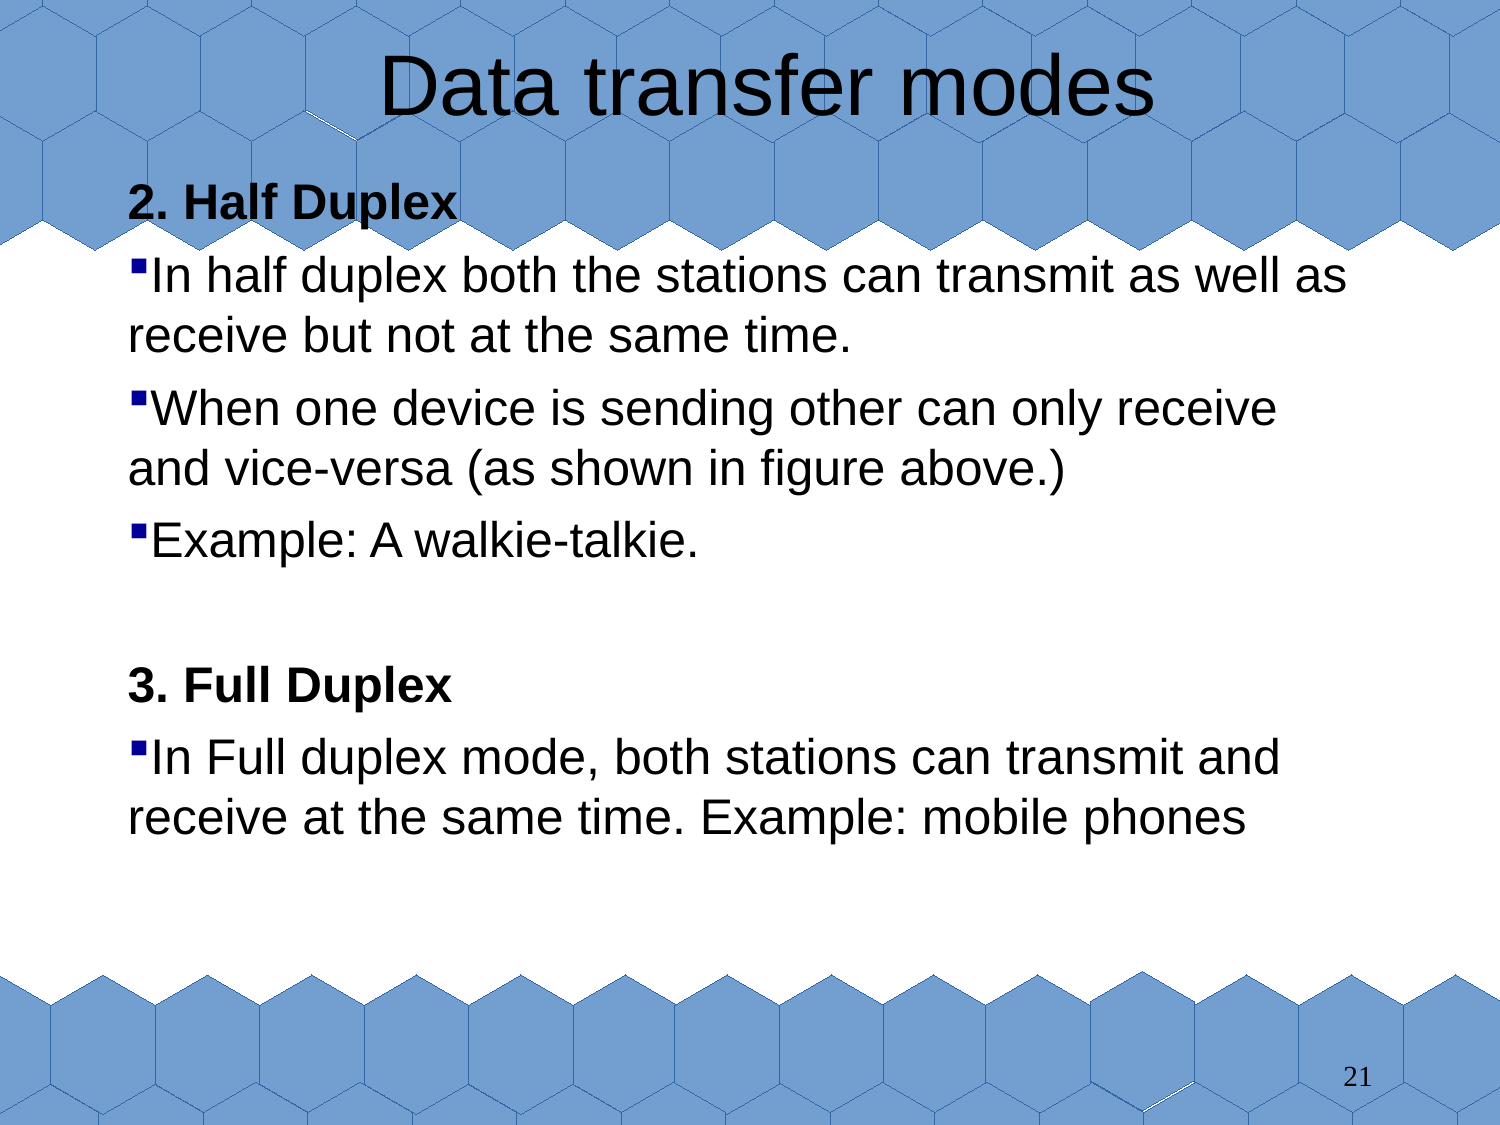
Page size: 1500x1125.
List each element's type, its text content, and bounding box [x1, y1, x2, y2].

title Data transfer modes [112, 0, 1388, 162]
text_box <number> [1074, 1050, 1388, 1125]
list 2. Half Duplex In half duplex both the stations can transmit as well as receive but not at the same time. When one device is sending other can only receive and vice-versa (as shown in figure above.) Example: A walkie-talkie. 3. Full Duplex In Full duplex mode, both stations can transmit and receive at the same time. Example: mobile phones [112, 162, 1388, 1025]
